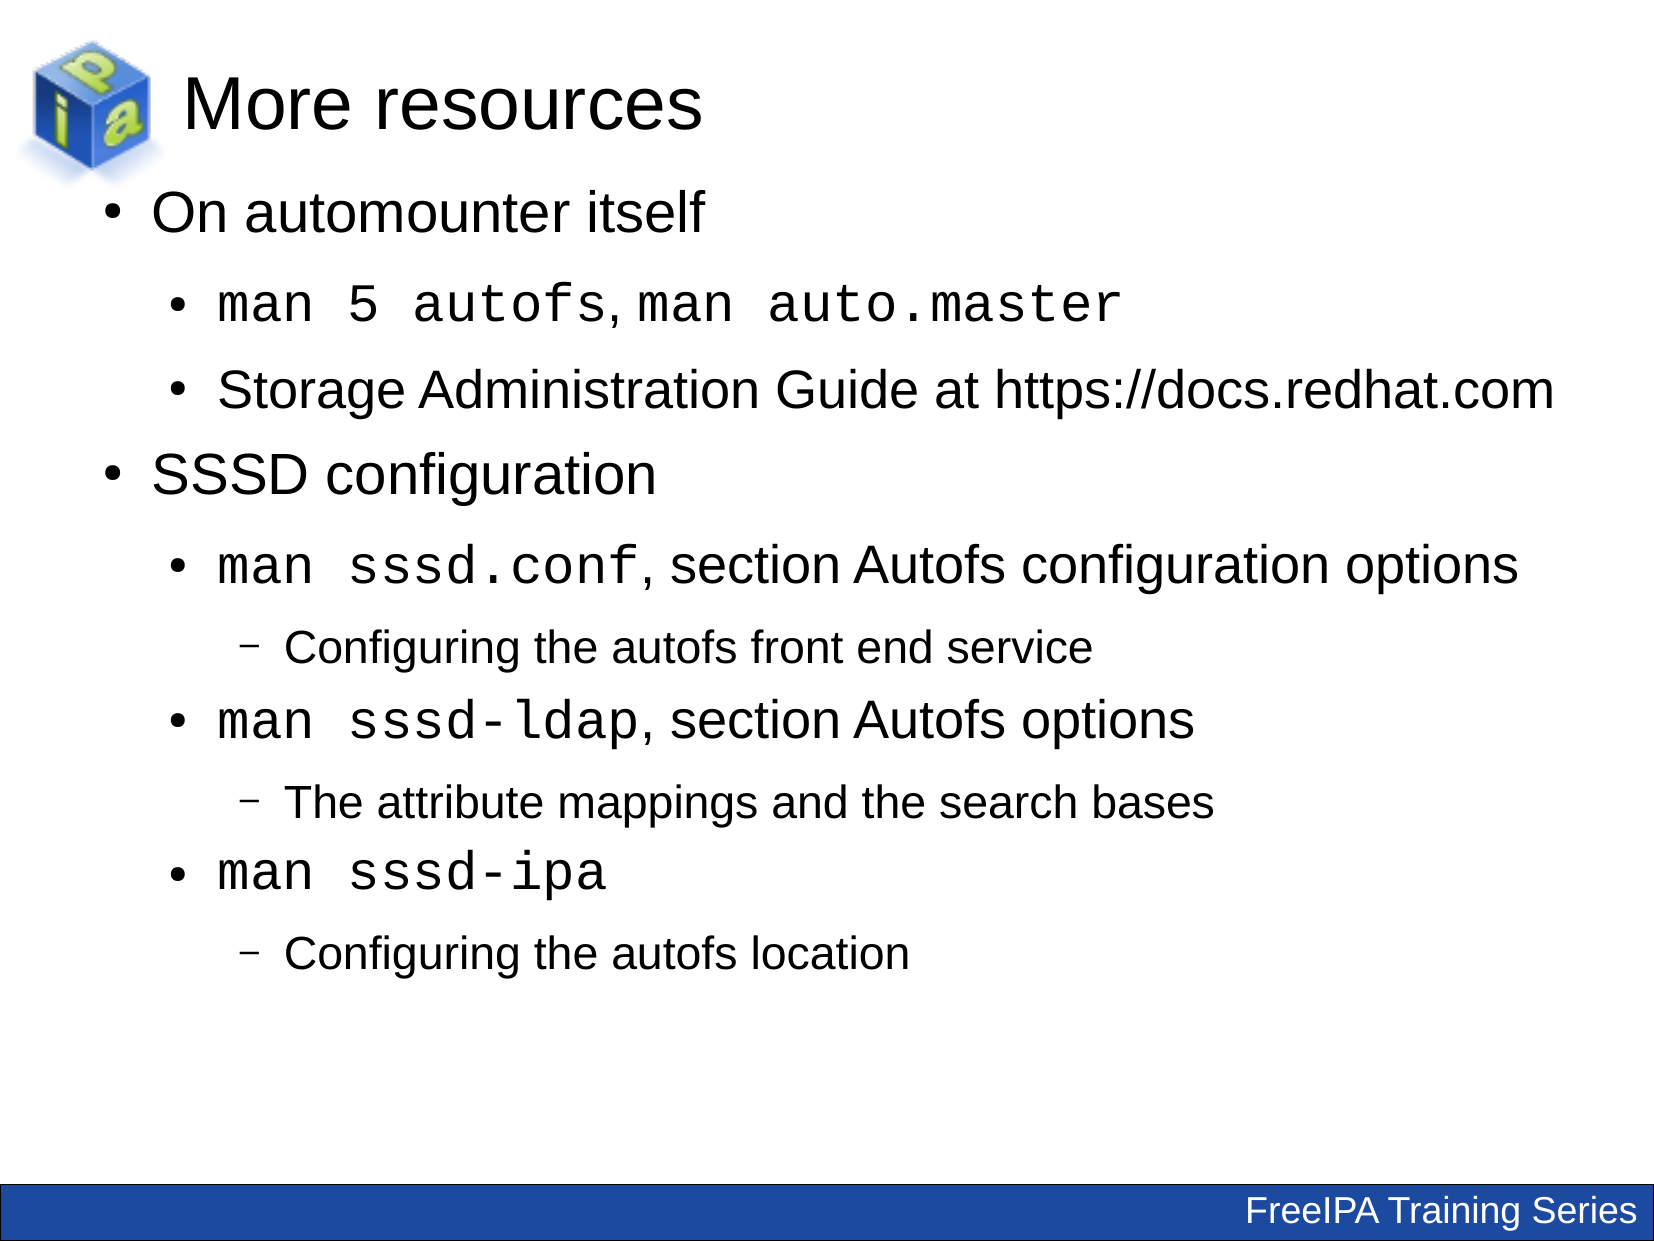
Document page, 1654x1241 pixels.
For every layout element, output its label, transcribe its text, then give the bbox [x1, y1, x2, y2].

title More resources [182, 31, 1579, 177]
picture [17, 34, 165, 193]
list On automounter itself man 5 autofs, man auto.master Storage Administration Guide at https://docs.redhat.com SSSD configuration man sssd.conf, section Autofs configuration options Configuring the autofs front end service man sssd-ldap, section Autofs options The attribute mappings and the search bases man sssd-ipa Configuring the autofs location [86, 180, 1575, 1048]
